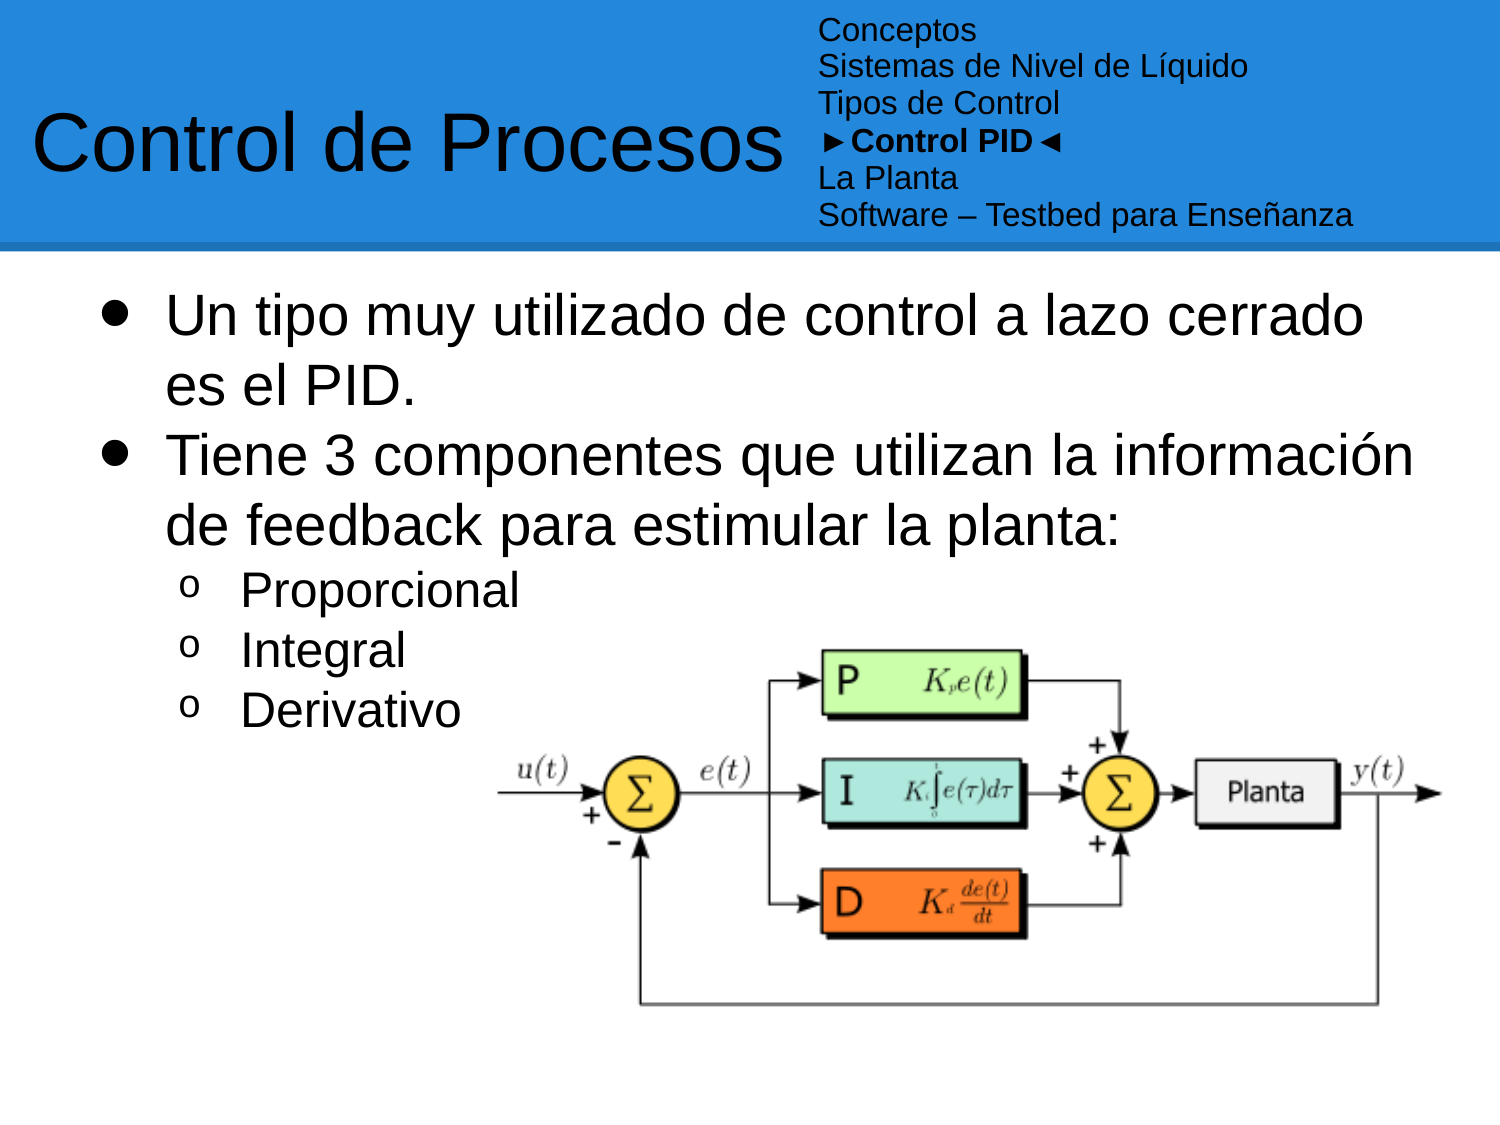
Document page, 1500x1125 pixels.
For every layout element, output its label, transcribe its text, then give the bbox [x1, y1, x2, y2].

text_box [496, 625, 1444, 1020]
title Control de Procesos [15, 21, 803, 240]
text_box Conceptos Sistemas de Nivel de Líquido Tipos de Control ►Control PID◄ La Planta Software – Testbed para Enseñanza [803, 3, 1489, 244]
list Un tipo muy utilizado de control a lazo cerrado es el PID. Tiene 3 componentes que utilizan la información de feedback para estimular la planta: Proporcional Integral Derivativo [75, 262, 1440, 1036]
